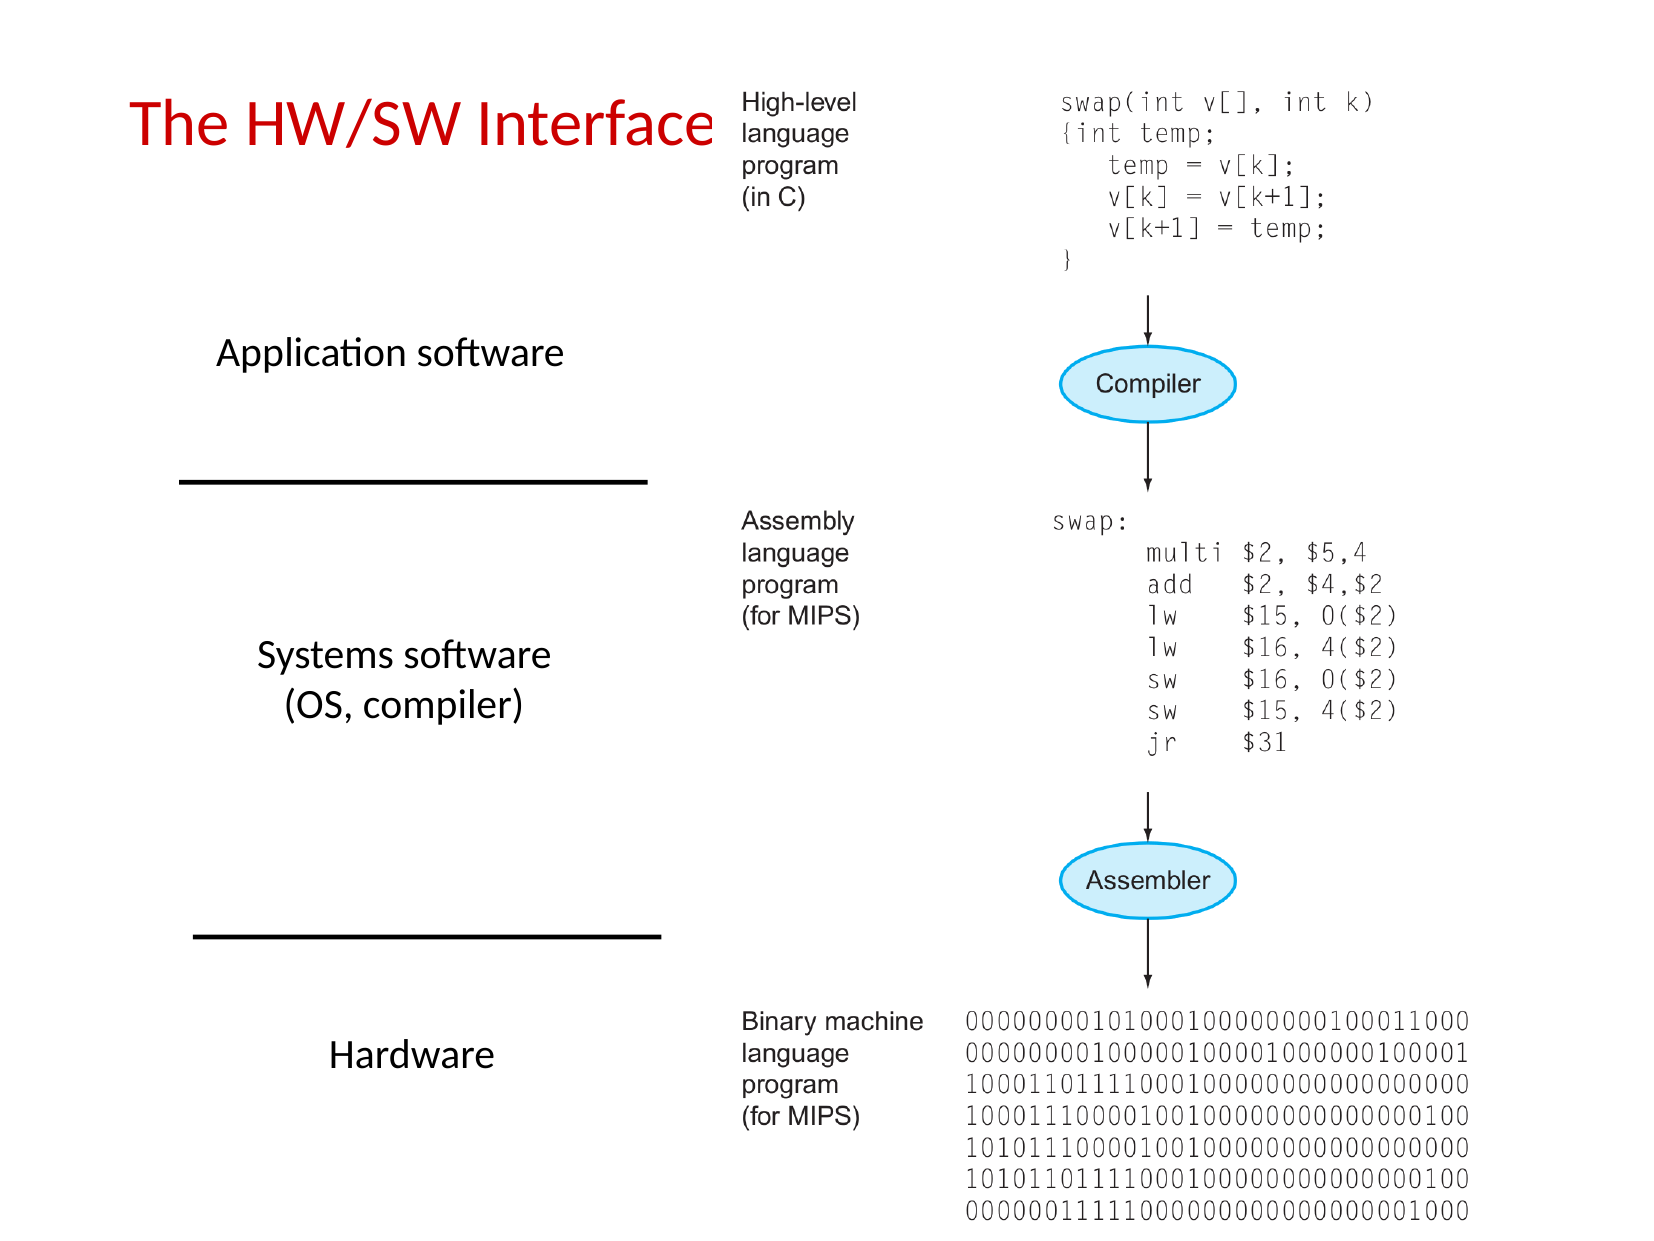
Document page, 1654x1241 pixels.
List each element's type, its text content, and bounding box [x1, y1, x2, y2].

text_box Systems software (OS, compiler) [242, 619, 567, 735]
text_box Hardware [314, 1019, 511, 1085]
text_box The HW/SW Interface [114, 71, 712, 167]
picture [712, 37, 1501, 1229]
text_box Application software [201, 316, 581, 382]
